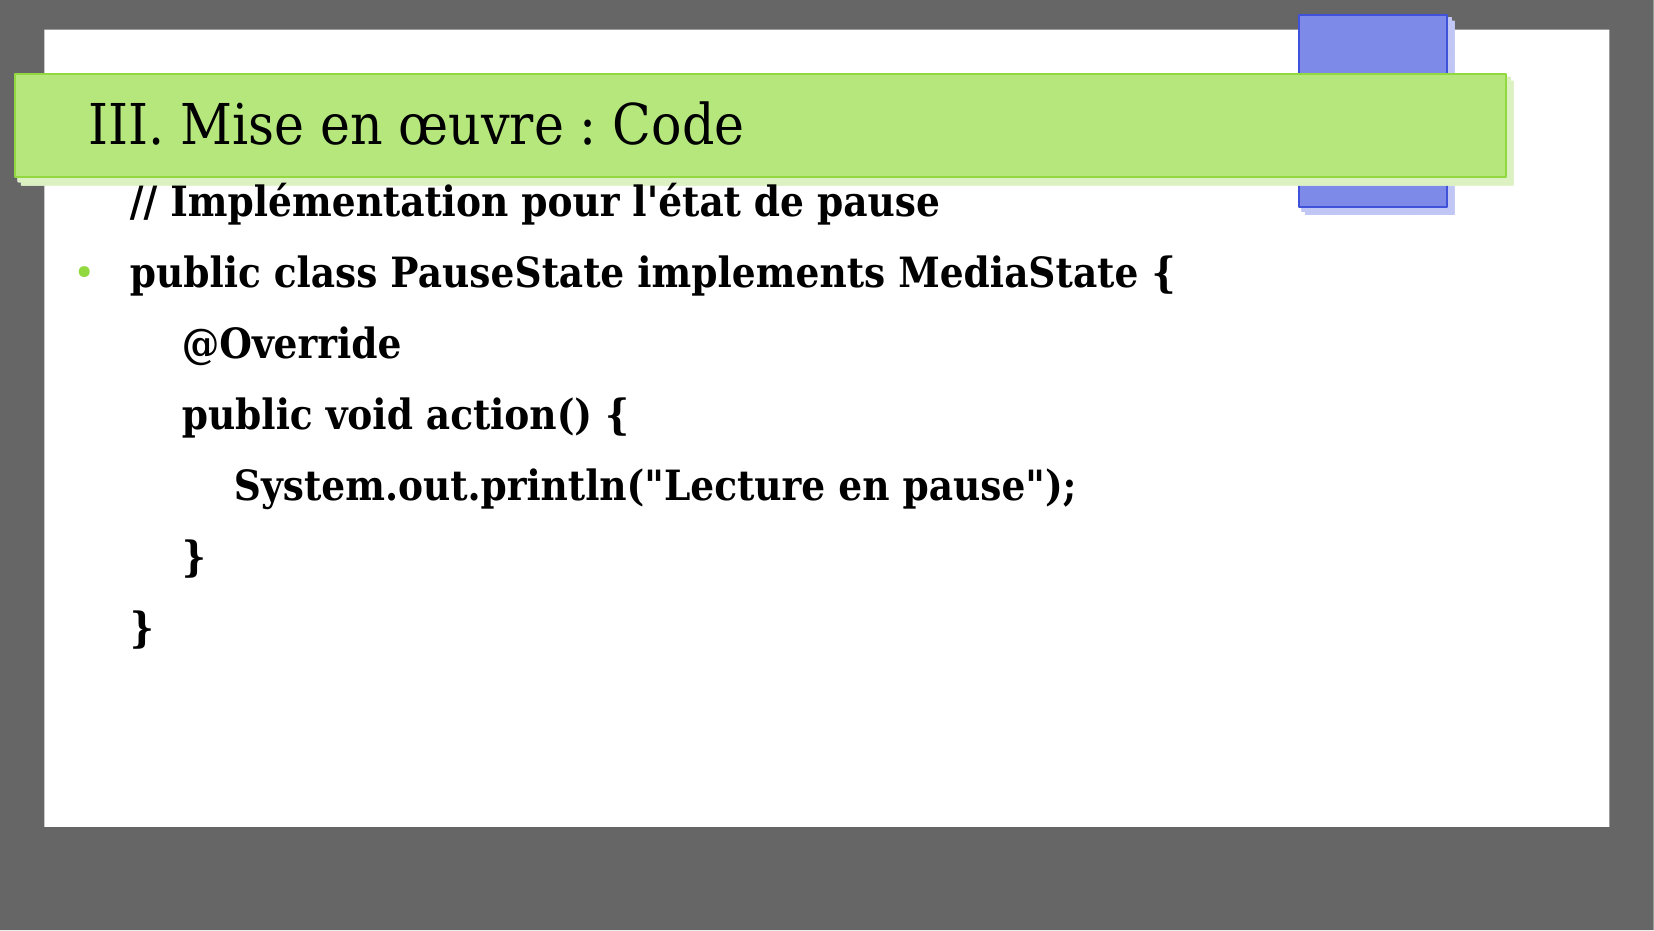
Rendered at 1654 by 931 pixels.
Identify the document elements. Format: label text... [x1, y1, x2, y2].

title III. Mise en œuvre : Code [88, 73, 1506, 177]
list // Implémentation pour l'état de pause public class PauseState implements MediaState { @Override public void action() { System.out.println("Lecture en pause"); } } [59, 177, 1565, 813]
